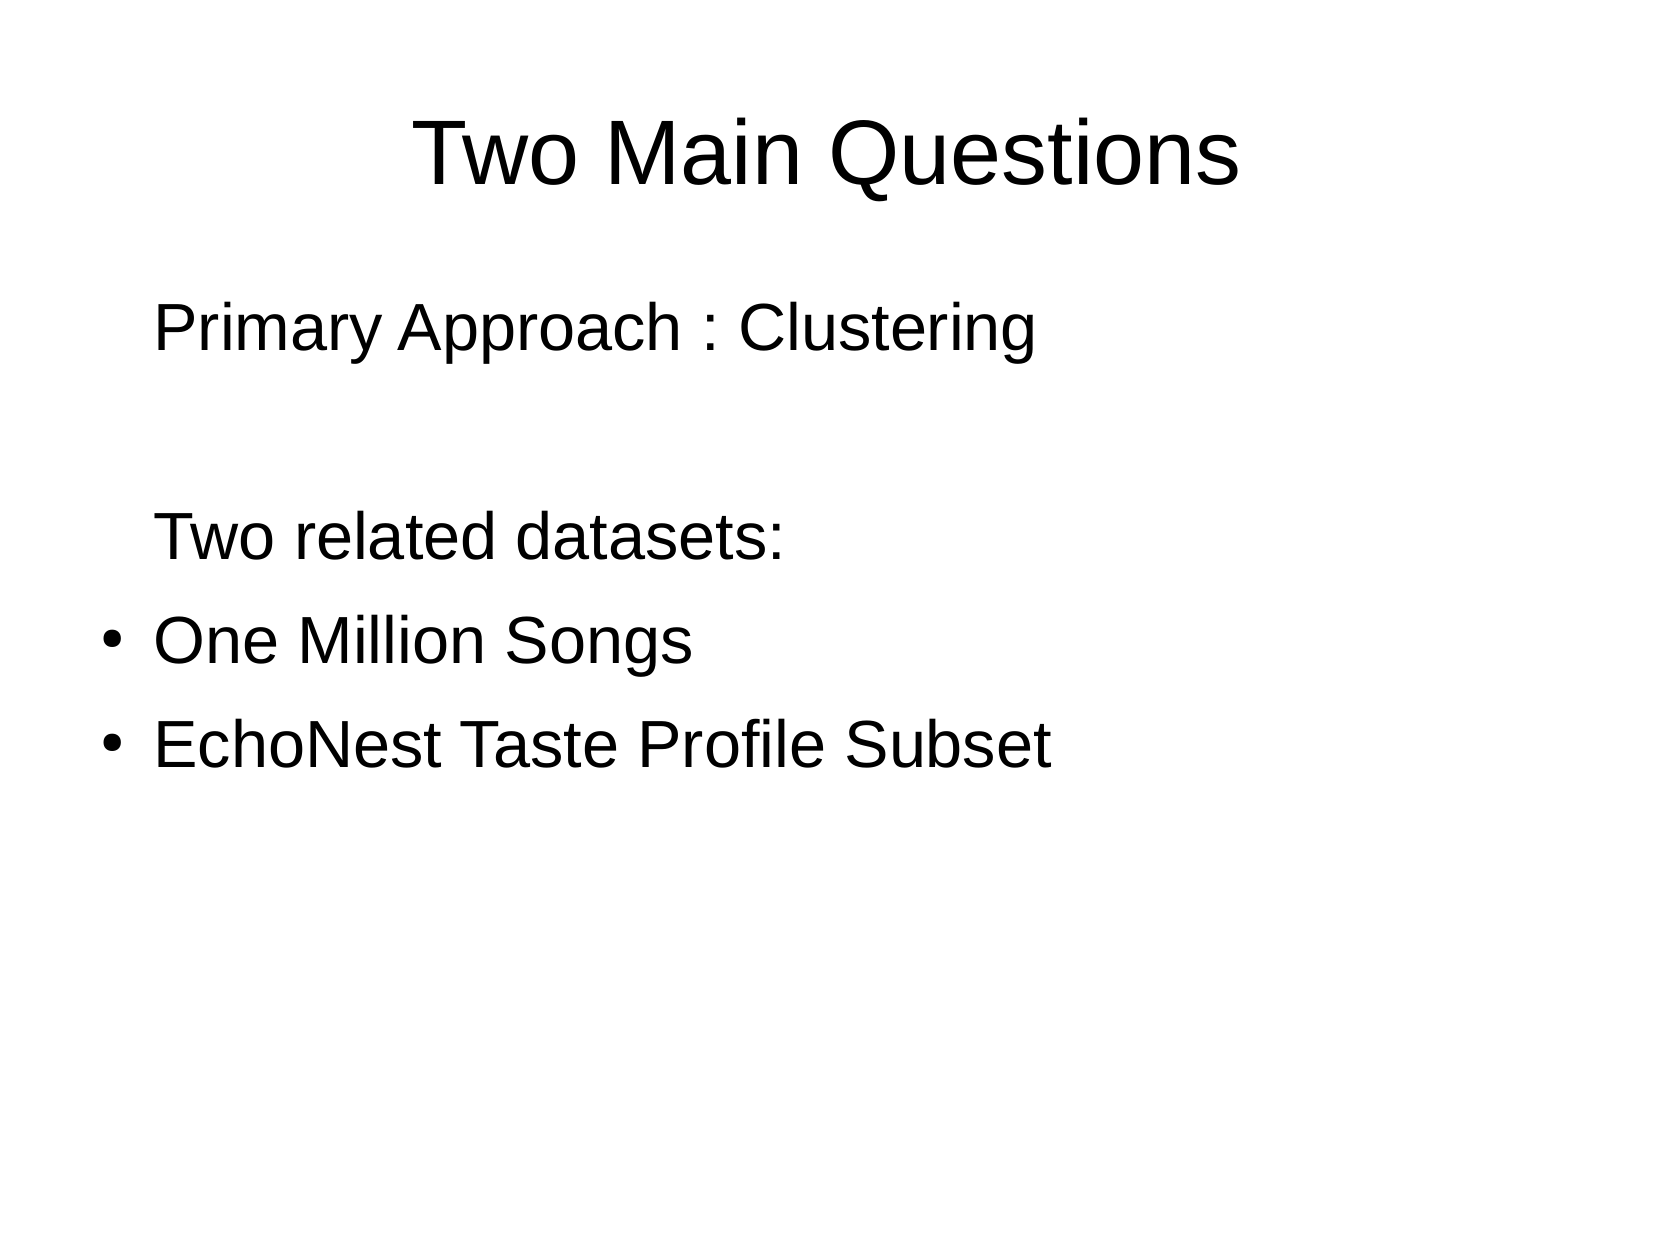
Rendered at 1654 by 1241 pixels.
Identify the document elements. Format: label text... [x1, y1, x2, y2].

title Two Main Questions [82, 49, 1571, 257]
list Primary Approach : Clustering Two related datasets: One Million Songs EchoNest Taste Profile Subset [82, 290, 1571, 1010]
